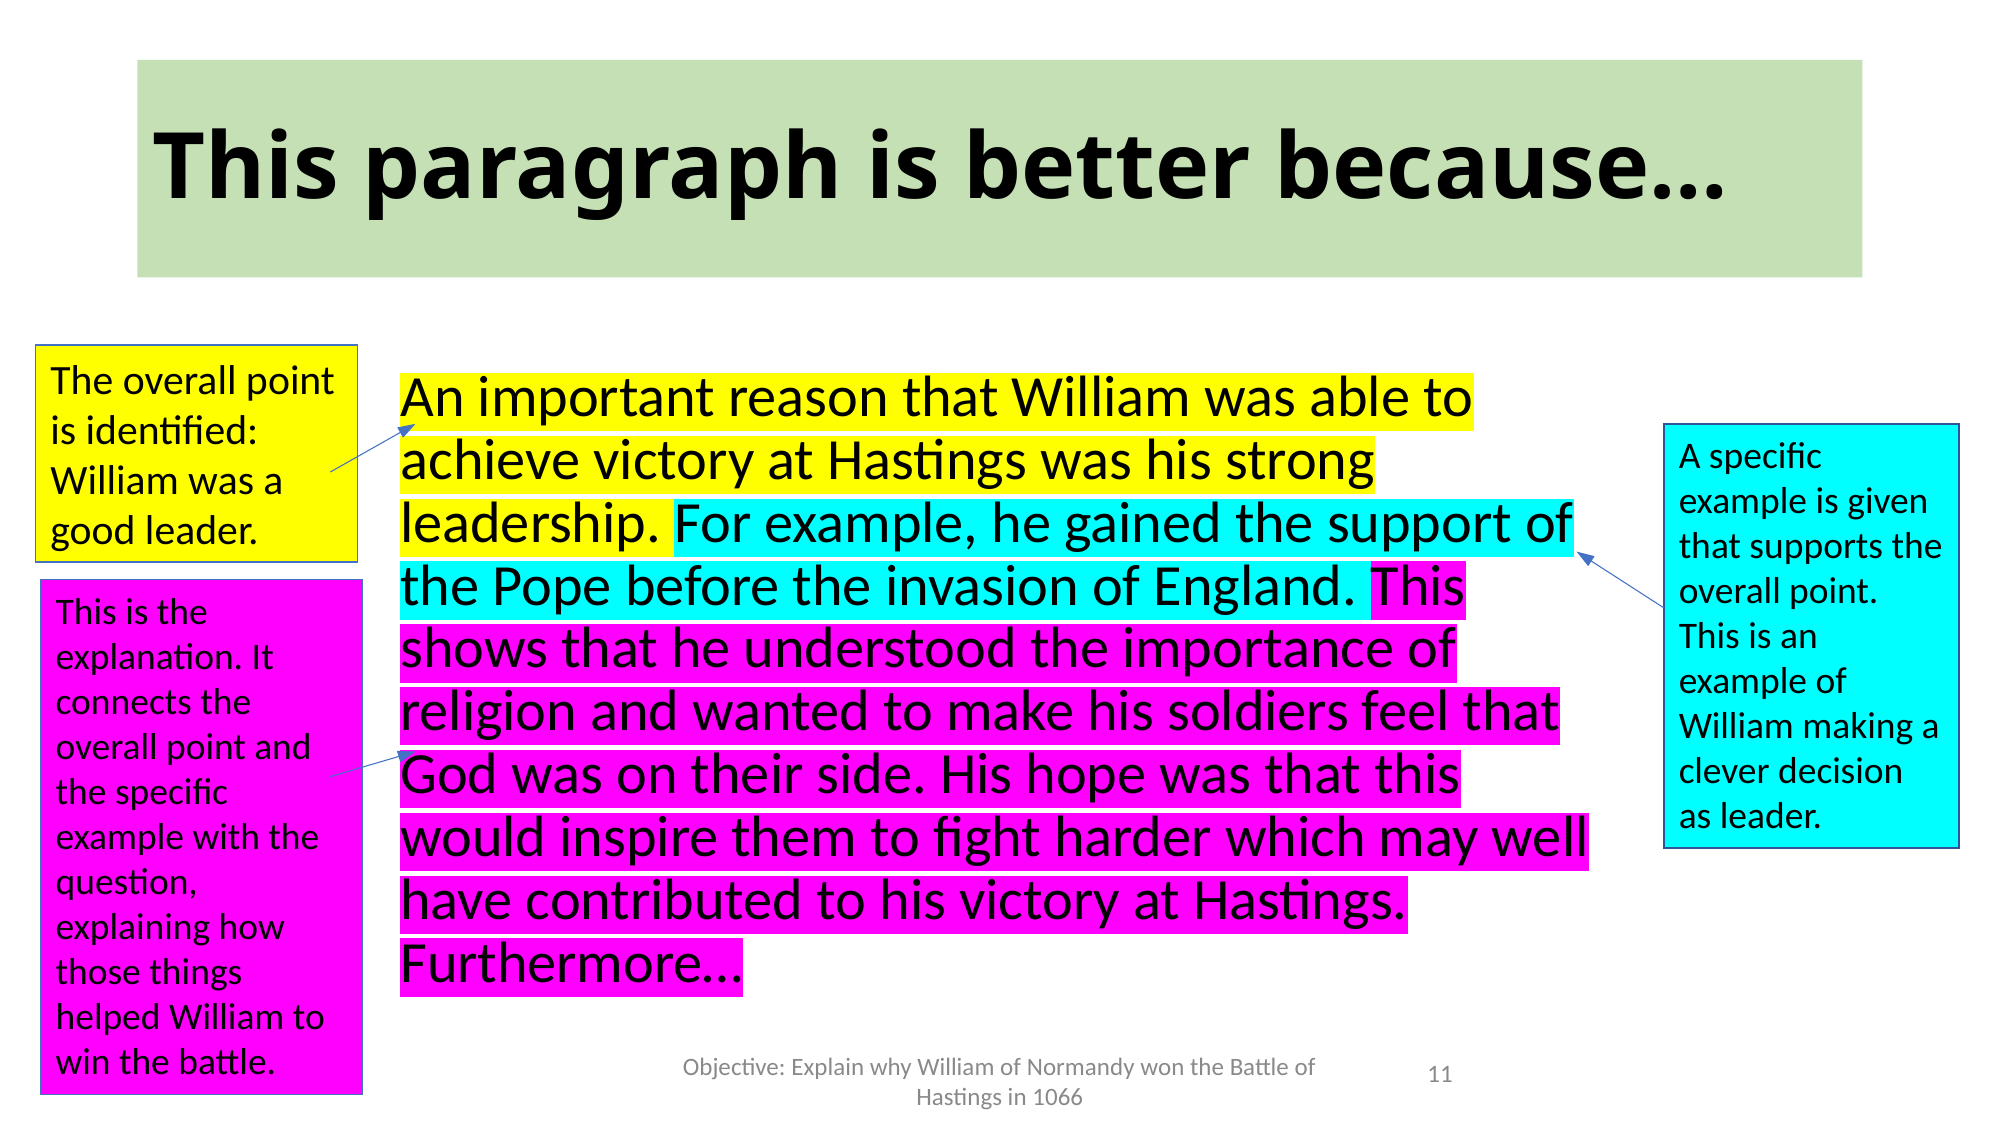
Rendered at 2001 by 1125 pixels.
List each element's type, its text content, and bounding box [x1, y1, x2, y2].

text_box Objective: Explain why William of Normandy won the Battle of Hastings in 1066 [662, 1042, 1338, 1103]
text_box This is the explanation. It connects the overall point and the specific example with the question, explaining how those things helped William to win the battle. [40, 579, 363, 1095]
text_box 11 [1412, 1042, 1863, 1103]
title This paragraph is better because… [137, 59, 1863, 278]
text_box A specific example is given that supports the overall point. This is an example of William making a clever decision as leader. [1663, 423, 1959, 848]
list An important reason that William was able to achieve victory at Hastings was his strong leadership. For example, he gained the support of the Pope before the invasion of England. This shows that he understood the importance of religion and wanted to make his soldiers feel that God was on their side. His hope was that this would inspire them to fight harder which may well have contributed to his victory at Hastings. Furthermore… [385, 358, 1619, 1073]
text_box The overall point is identified: William was a good leader. [35, 345, 358, 563]
